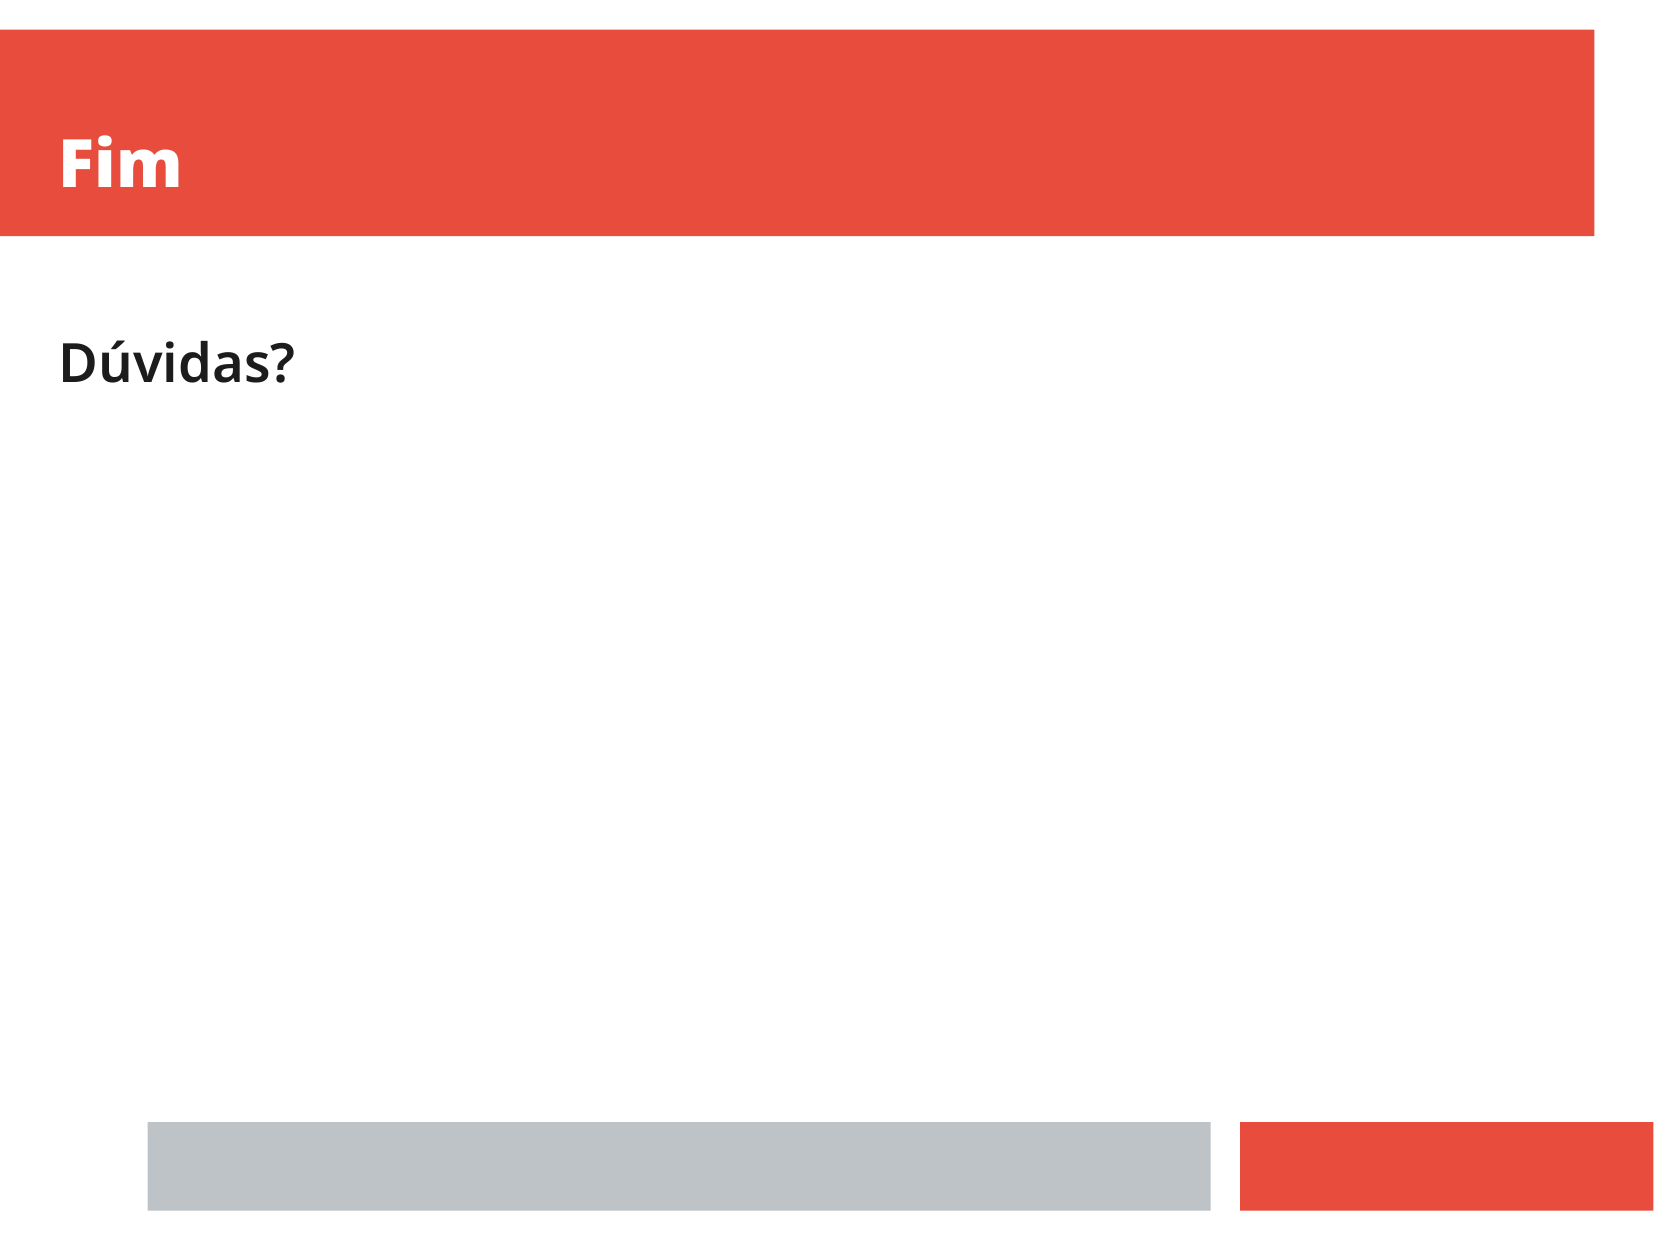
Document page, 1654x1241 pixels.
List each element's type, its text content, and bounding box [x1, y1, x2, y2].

title Fim [59, 59, 1595, 207]
list Dúvidas? [59, 324, 1565, 1093]
